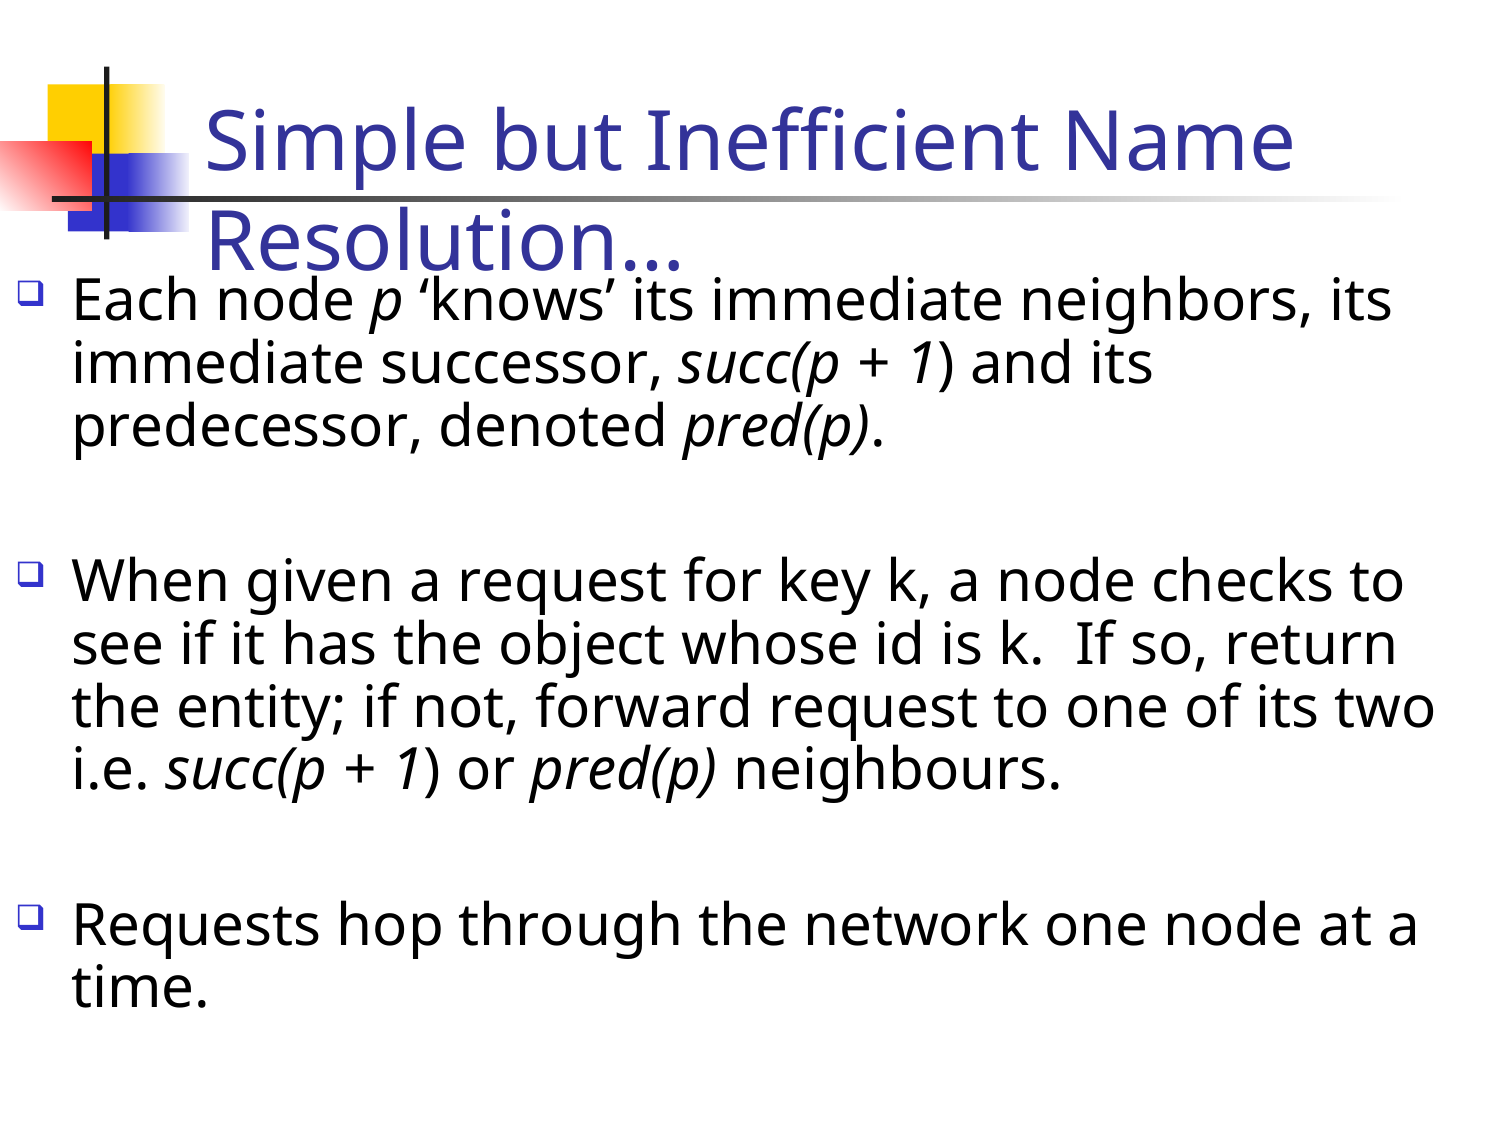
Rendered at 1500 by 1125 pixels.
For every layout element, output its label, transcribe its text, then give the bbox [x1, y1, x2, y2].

text_box Simple but Inefficient Name Resolution… [189, 79, 1468, 218]
text_box Each node p ‘knows’ its immediate neighbors, its immediate successor, succ(p + 1) and its predecessor, denoted pred(p). When given a request for key k, a node checks to see if it has the object whose id is k. If so, return the entity; if not, forward request to one of its two i.e. succ(p + 1) or pred(p) neighbours. Requests hop through the network one node at a time. [0, 262, 1500, 1005]
